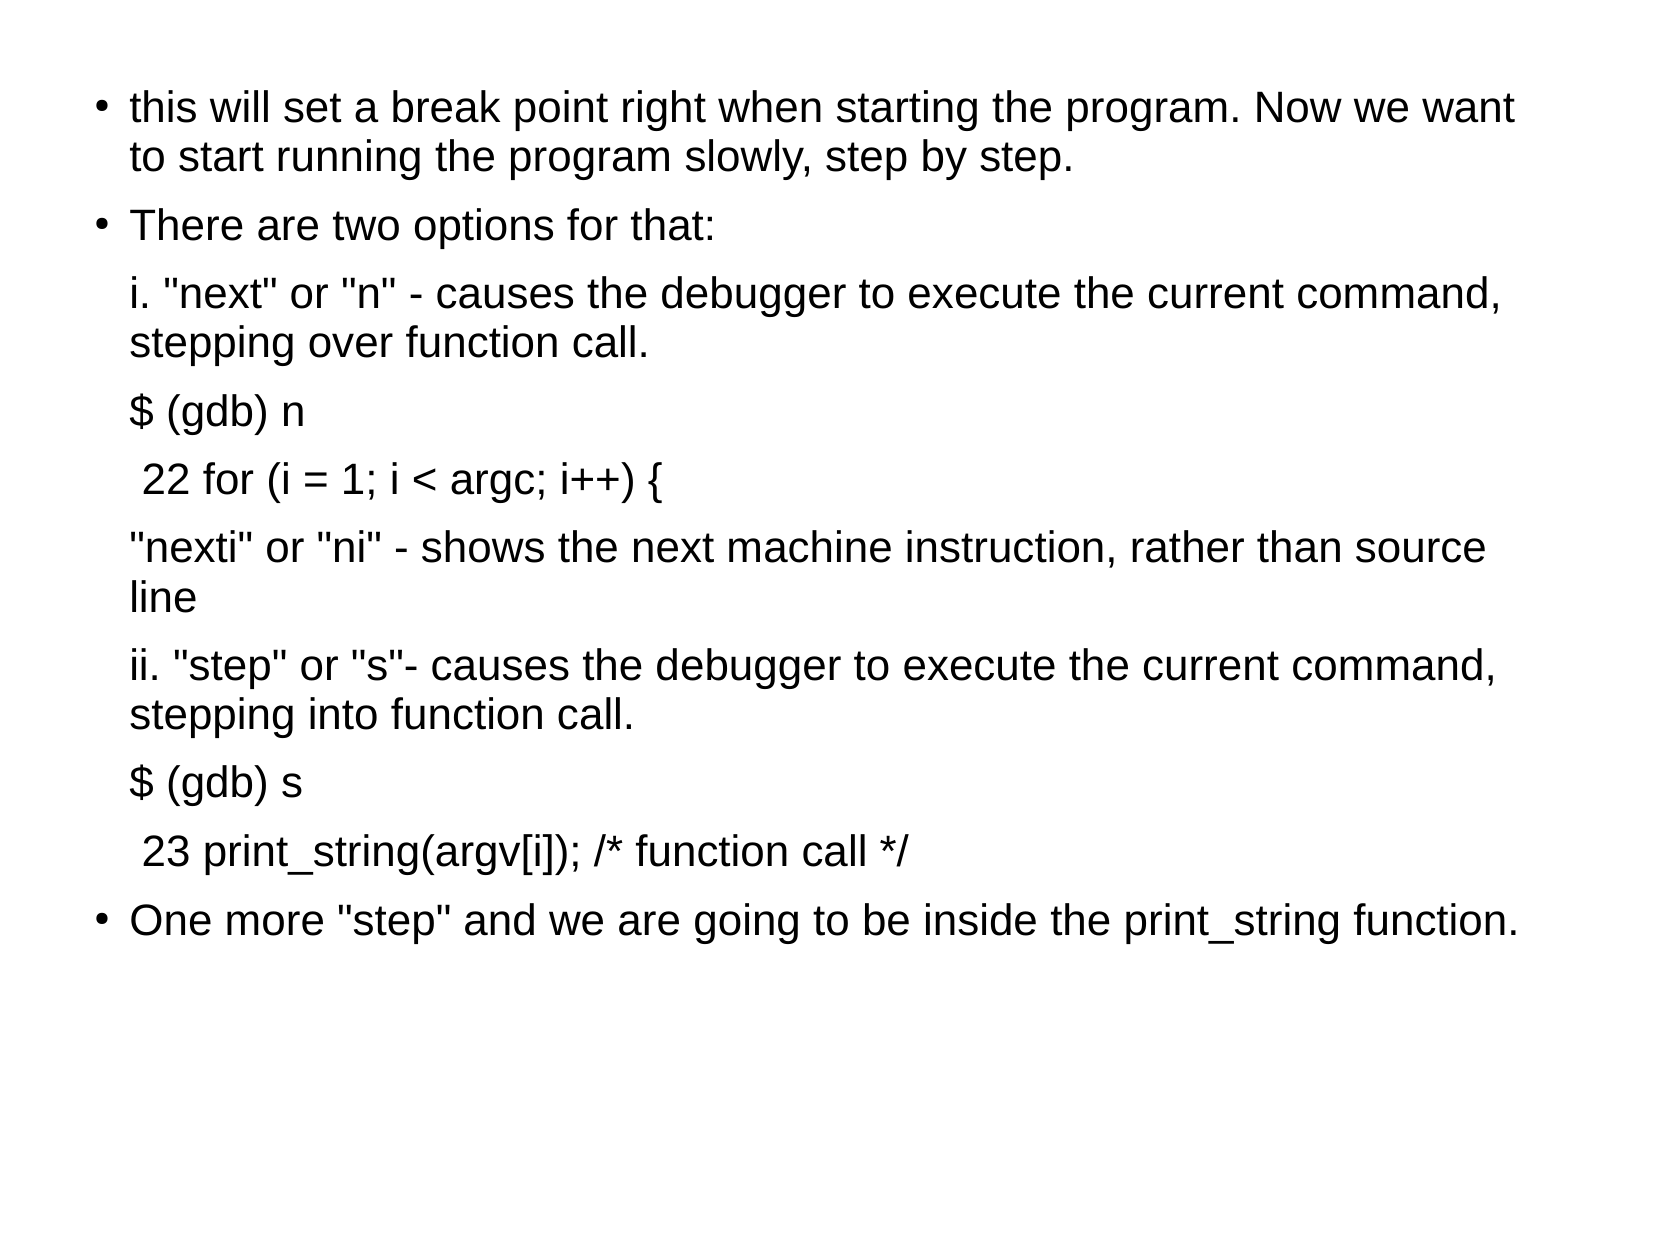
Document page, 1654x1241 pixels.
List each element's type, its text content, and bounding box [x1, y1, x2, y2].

list this will set a break point right when starting the program. Now we want to start running the program slowly, step by step. There are two options for that: i. "next" or "n" - causes the debugger to execute the current command, stepping over function call. $ (gdb) n 22 for (i = 1; i < argc; i++) { "nexti" or "ni" - shows the next machine instruction, rather than source line ii. "step" or "s"- causes the debugger to execute the current command, stepping into function call. $ (gdb) s 23 print_string(argv[i]); /* function call */ One more "step" and we are going to be inside the print_string function. [82, 82, 1538, 1010]
